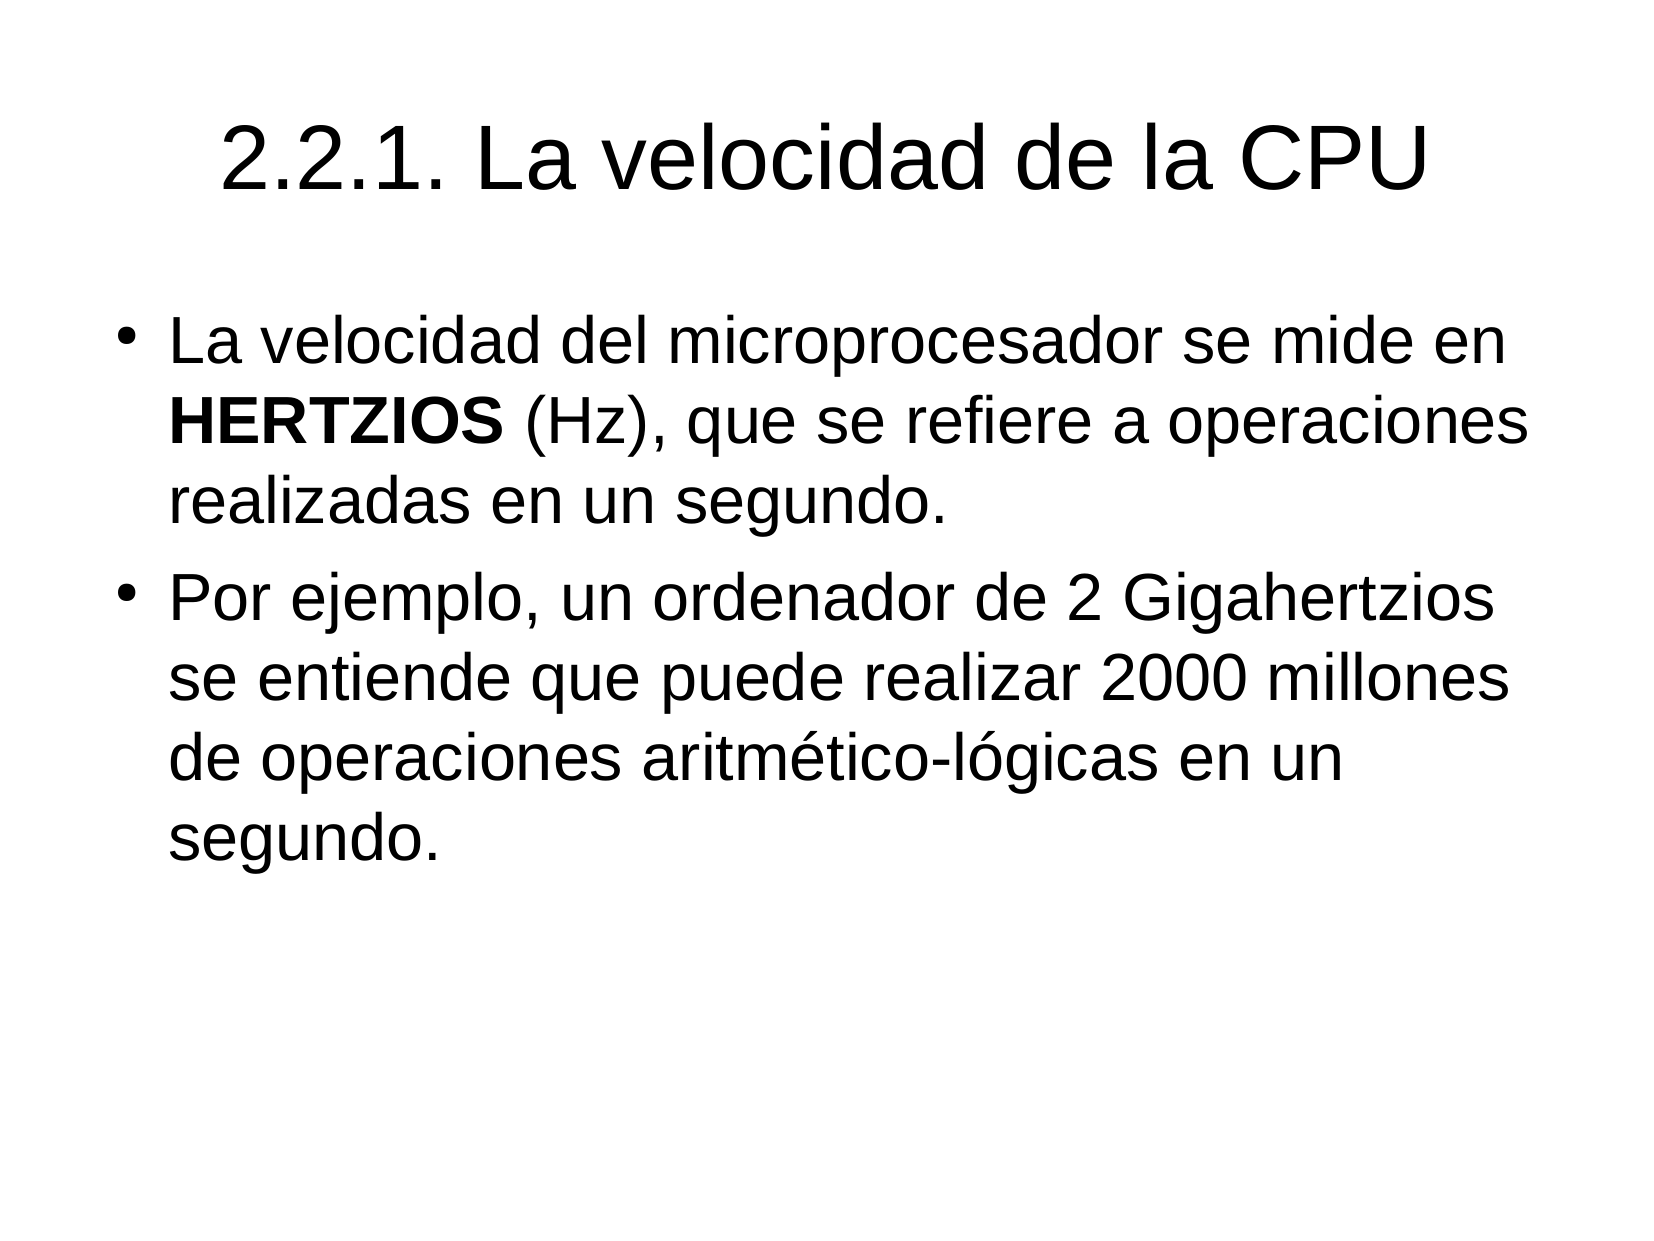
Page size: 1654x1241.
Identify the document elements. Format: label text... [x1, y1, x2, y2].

list La velocidad del microprocesador se mide en HERTZIOS (Hz), que se refiere a operaciones realizadas en un segundo. Por ejemplo, un ordenador de 2 Gigahertzios se entiende que puede realizar 2000 millones de operaciones aritmético-lógicas en un segundo. [82, 289, 1571, 1108]
title 2.2.1. La velocidad de la CPU [82, 49, 1571, 257]
